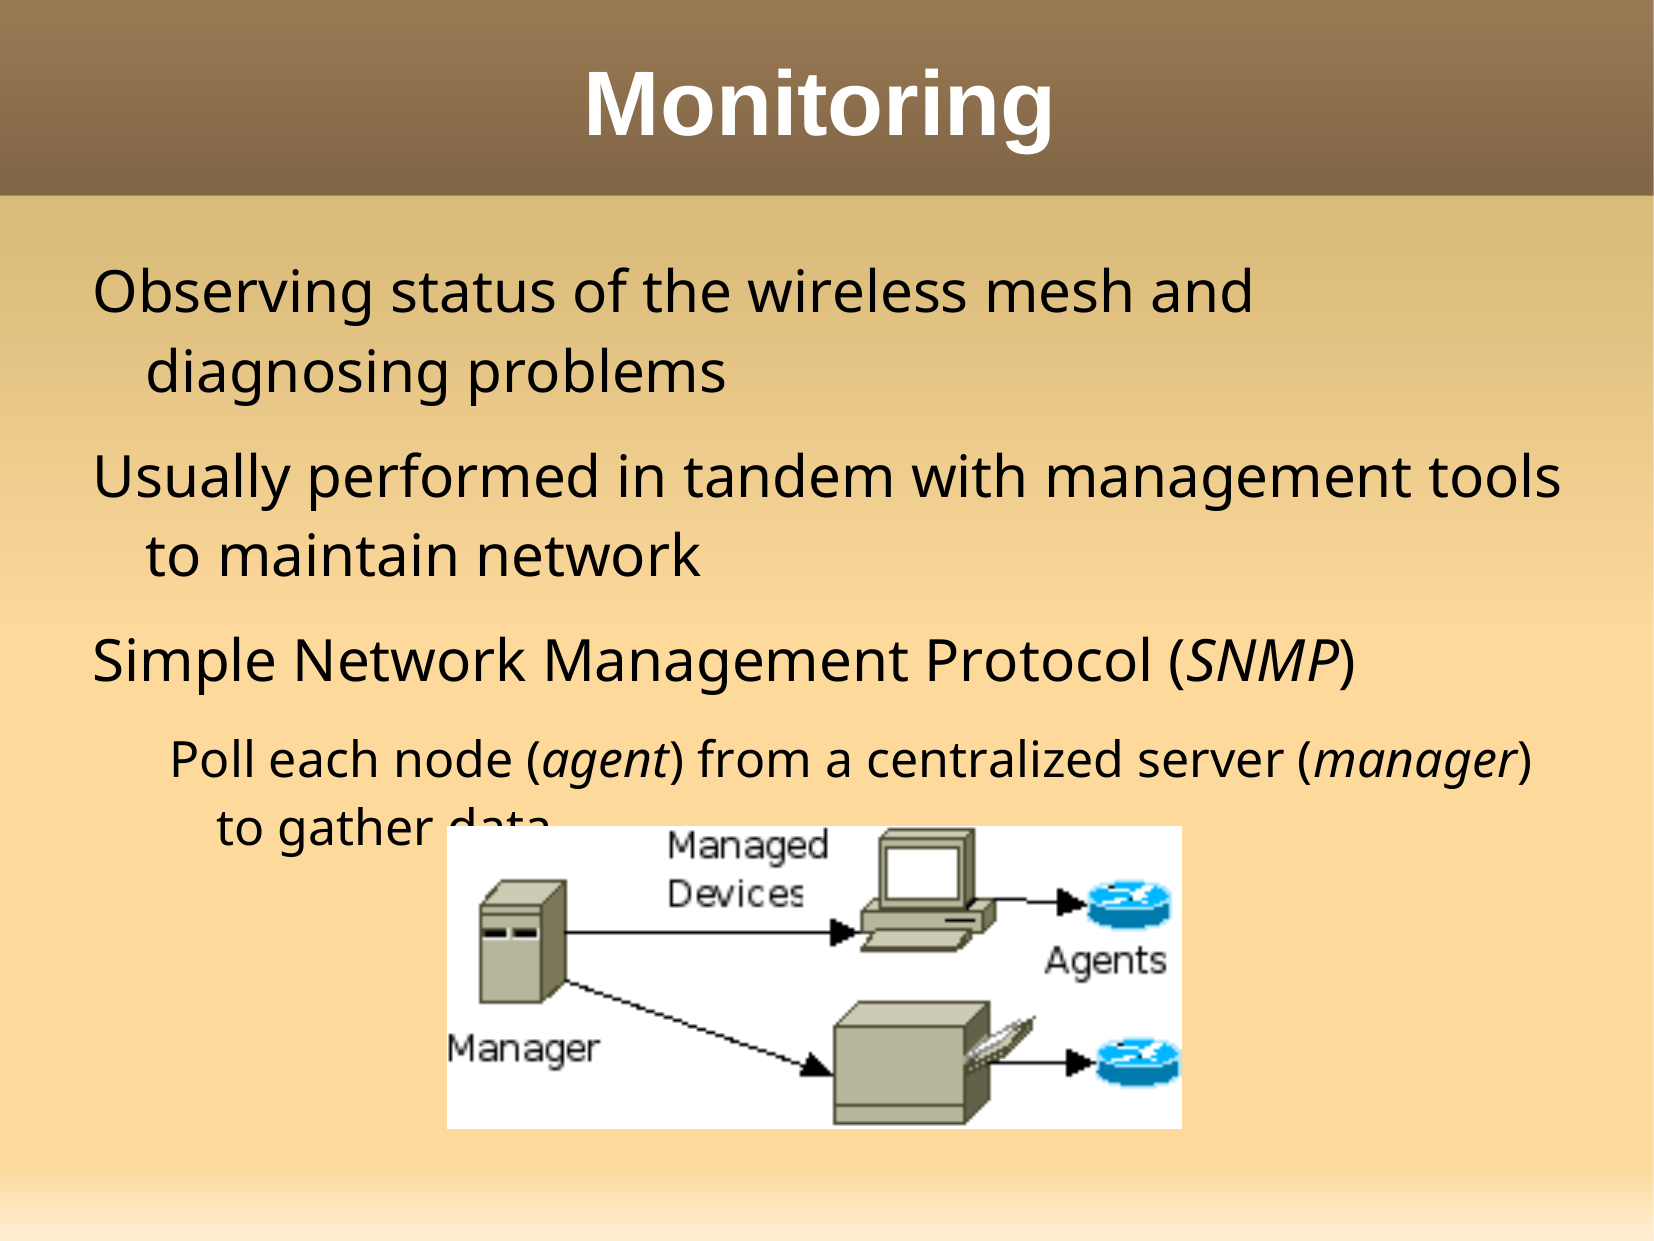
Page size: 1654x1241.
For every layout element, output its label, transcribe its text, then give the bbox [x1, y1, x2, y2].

list Observing status of the wireless mesh and diagnosing problems Usually performed in tandem with management tools to maintain network Simple Network Management Protocol (SNMP) Poll each node (agent) from a centralized server (manager) to gather data [75, 250, 1564, 1055]
title Monitoring [76, 0, 1565, 208]
picture [0, 0, 1654, 1241]
